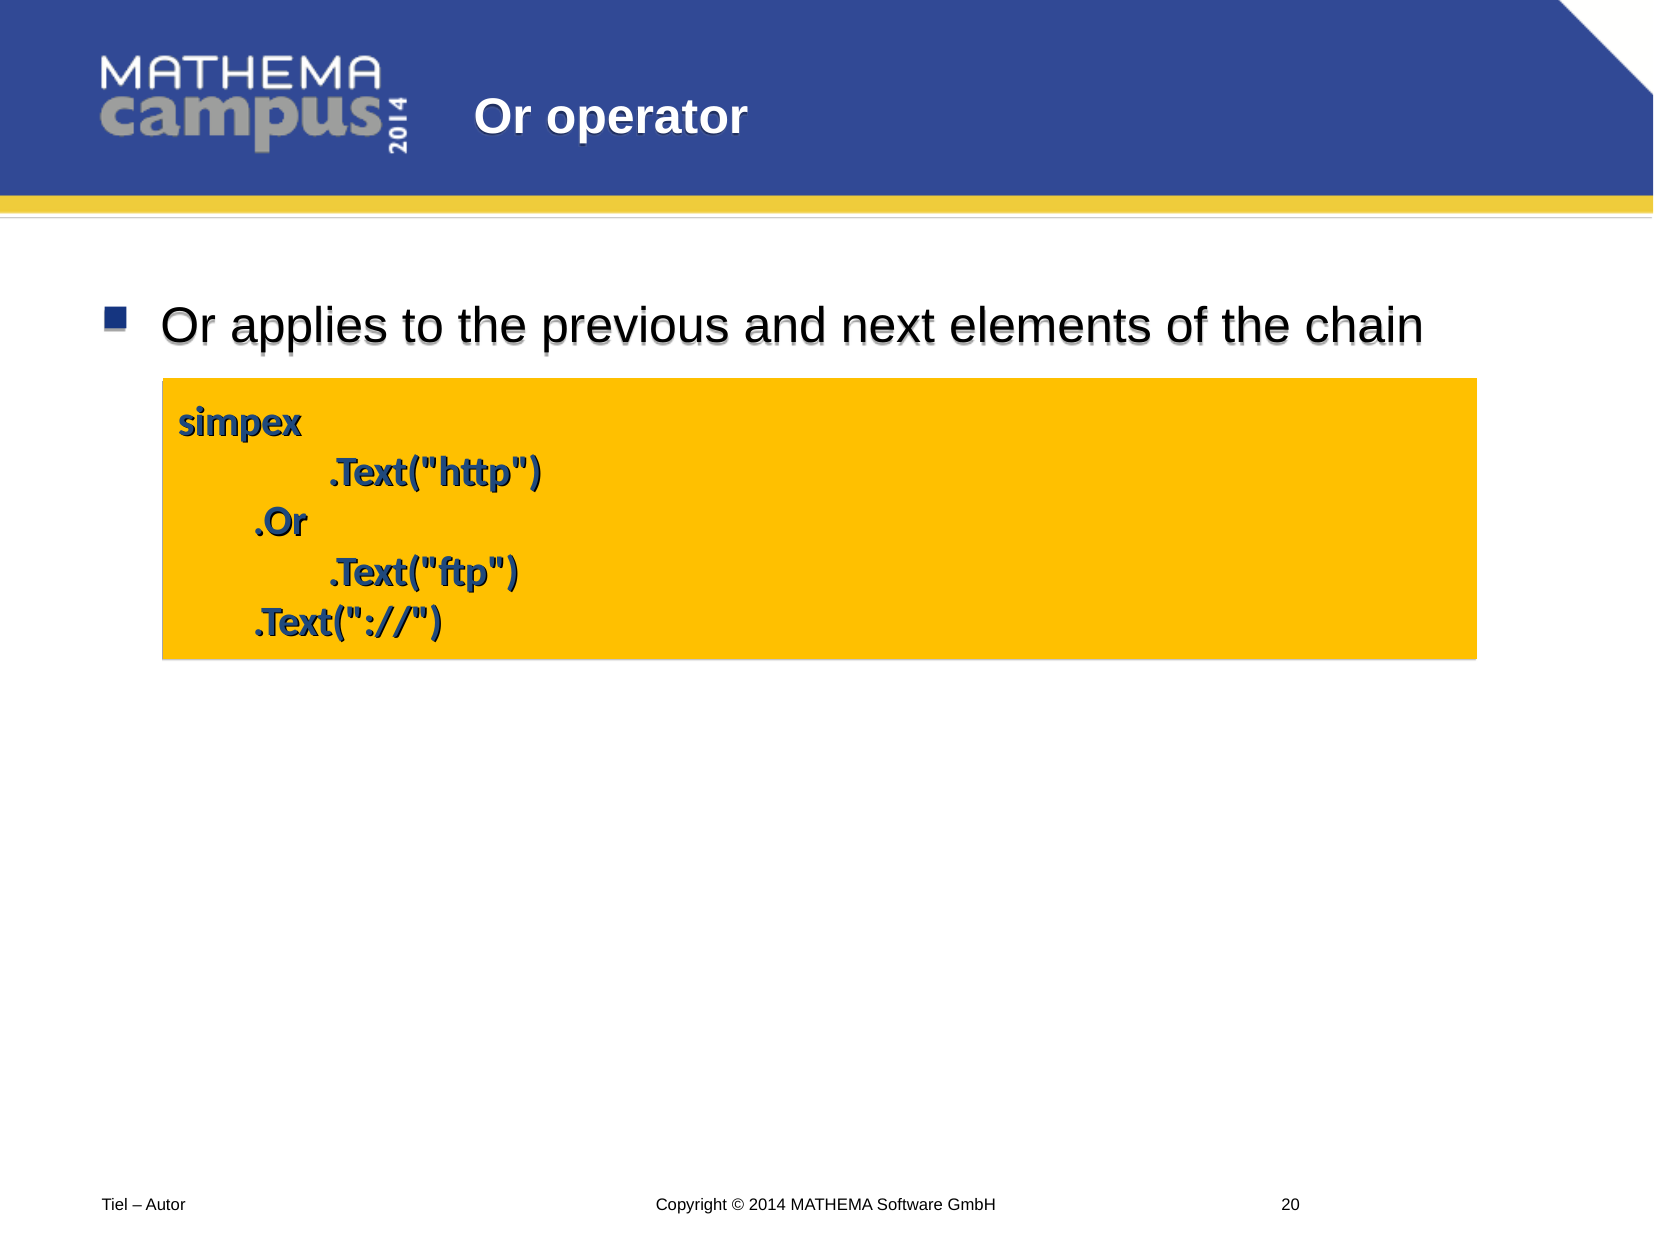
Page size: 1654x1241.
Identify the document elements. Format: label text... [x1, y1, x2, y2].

list Or applies to the previous and next elements of the chain [101, 292, 1547, 1140]
text_box simpex .Text("http") .Or .Text("ftp") .Text("://") [163, 378, 1477, 659]
title Or operator [473, 70, 1547, 158]
